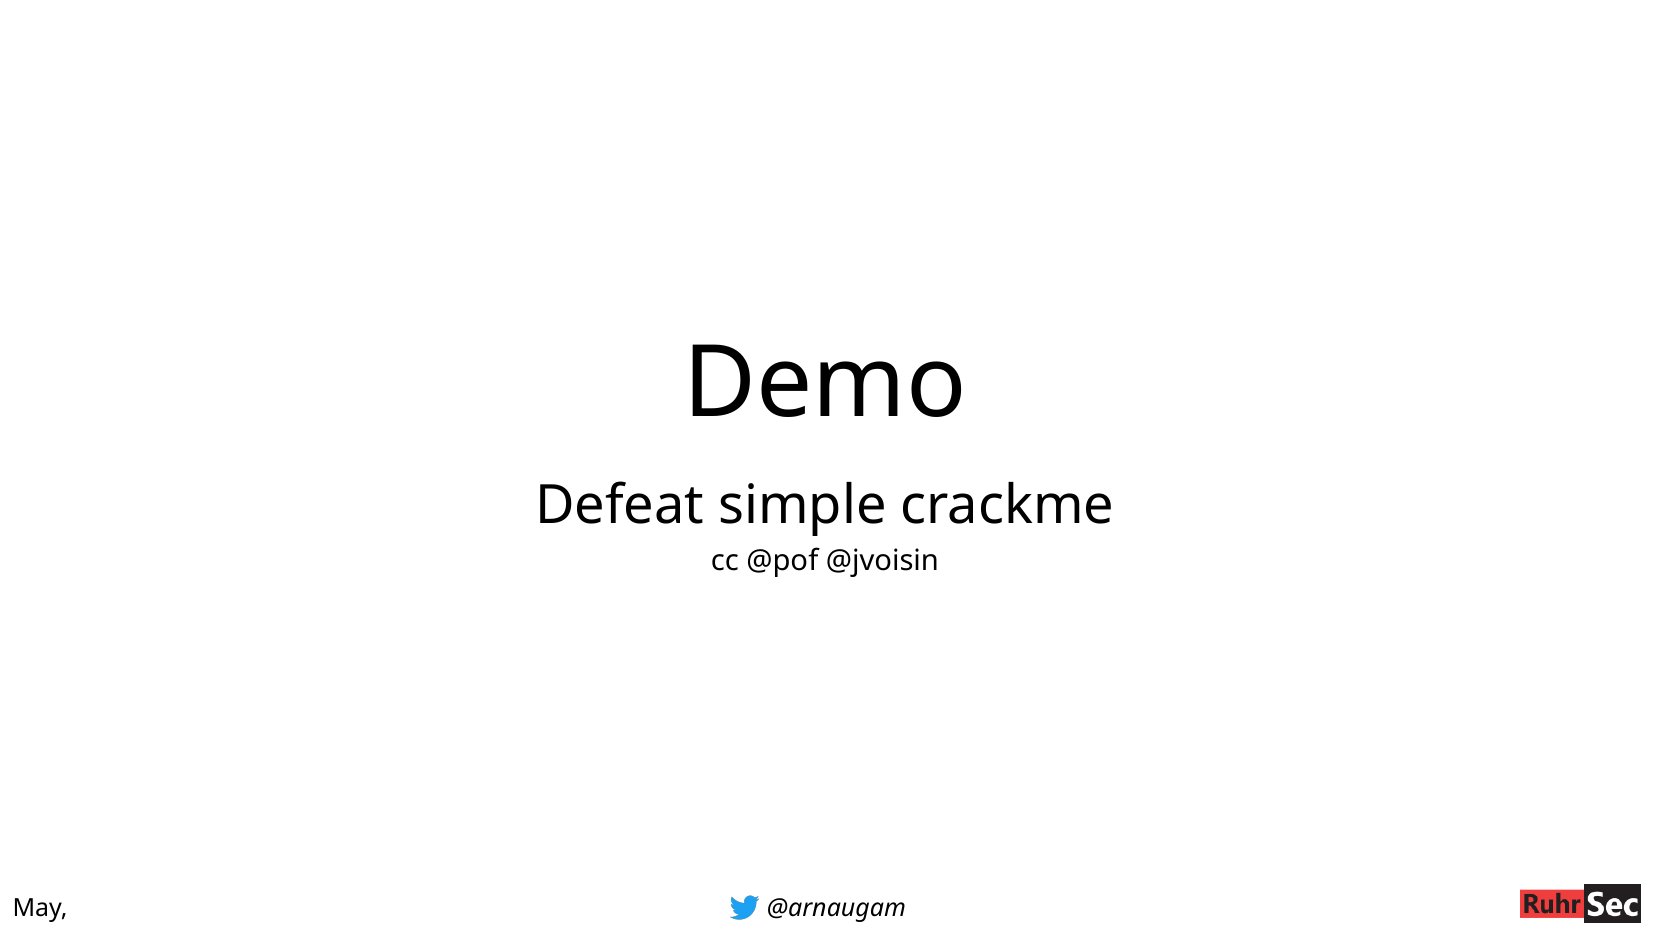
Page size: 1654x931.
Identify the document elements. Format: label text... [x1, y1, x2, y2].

picture [1520, 884, 1641, 923]
title Defeat simple crackme cc @pof @jvoisin [150, 444, 1501, 601]
title Demo [150, 300, 1501, 444]
picture [721, 884, 768, 931]
